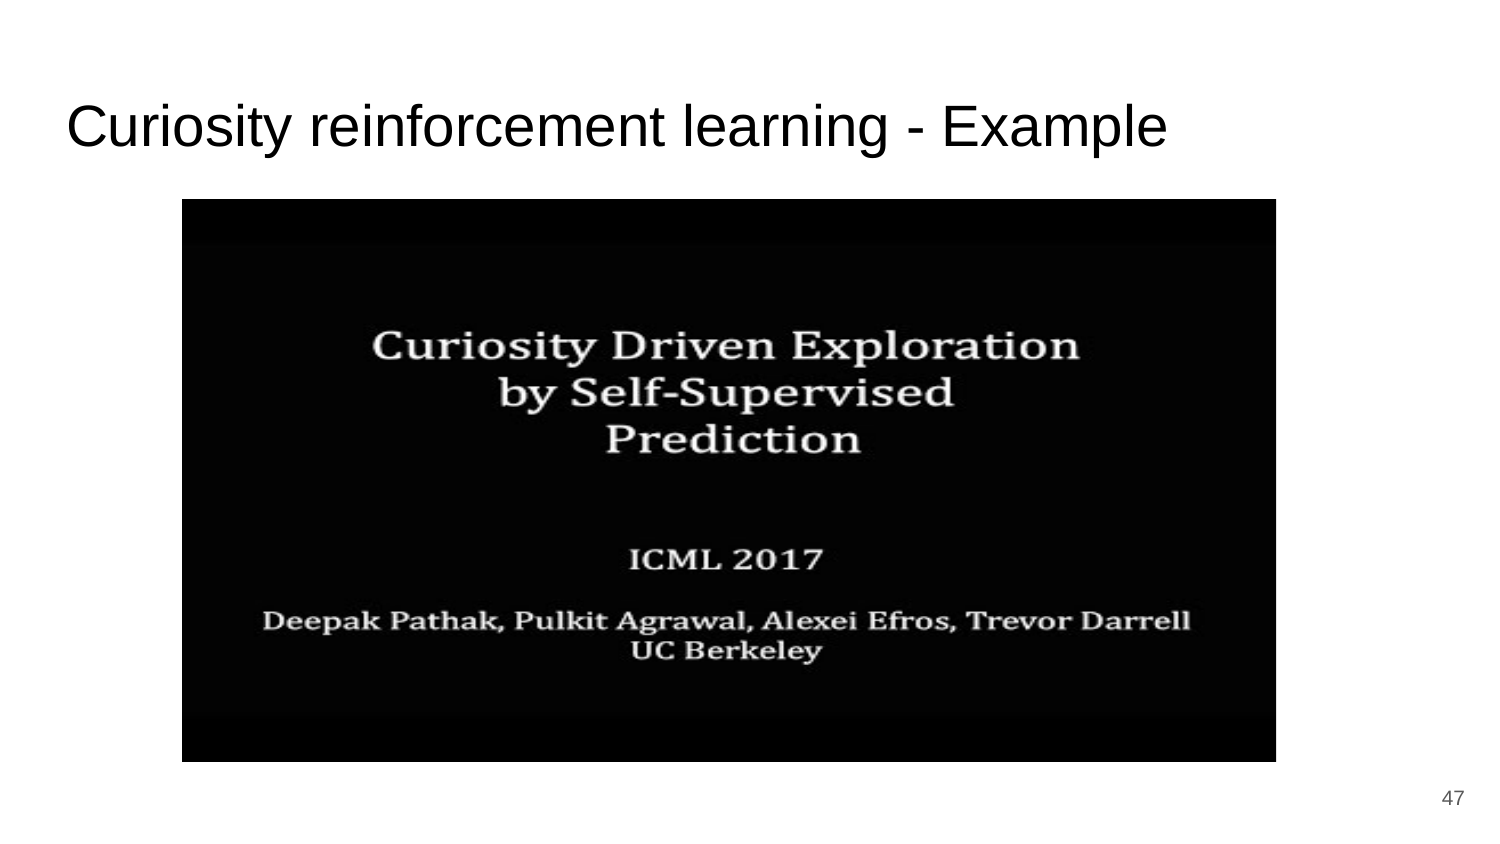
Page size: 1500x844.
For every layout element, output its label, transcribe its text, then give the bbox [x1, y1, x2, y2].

slide_number <number> [1389, 764, 1480, 830]
text_box [182, 199, 1277, 762]
title Curiosity reinforcement learning - Example [51, 72, 1449, 167]
